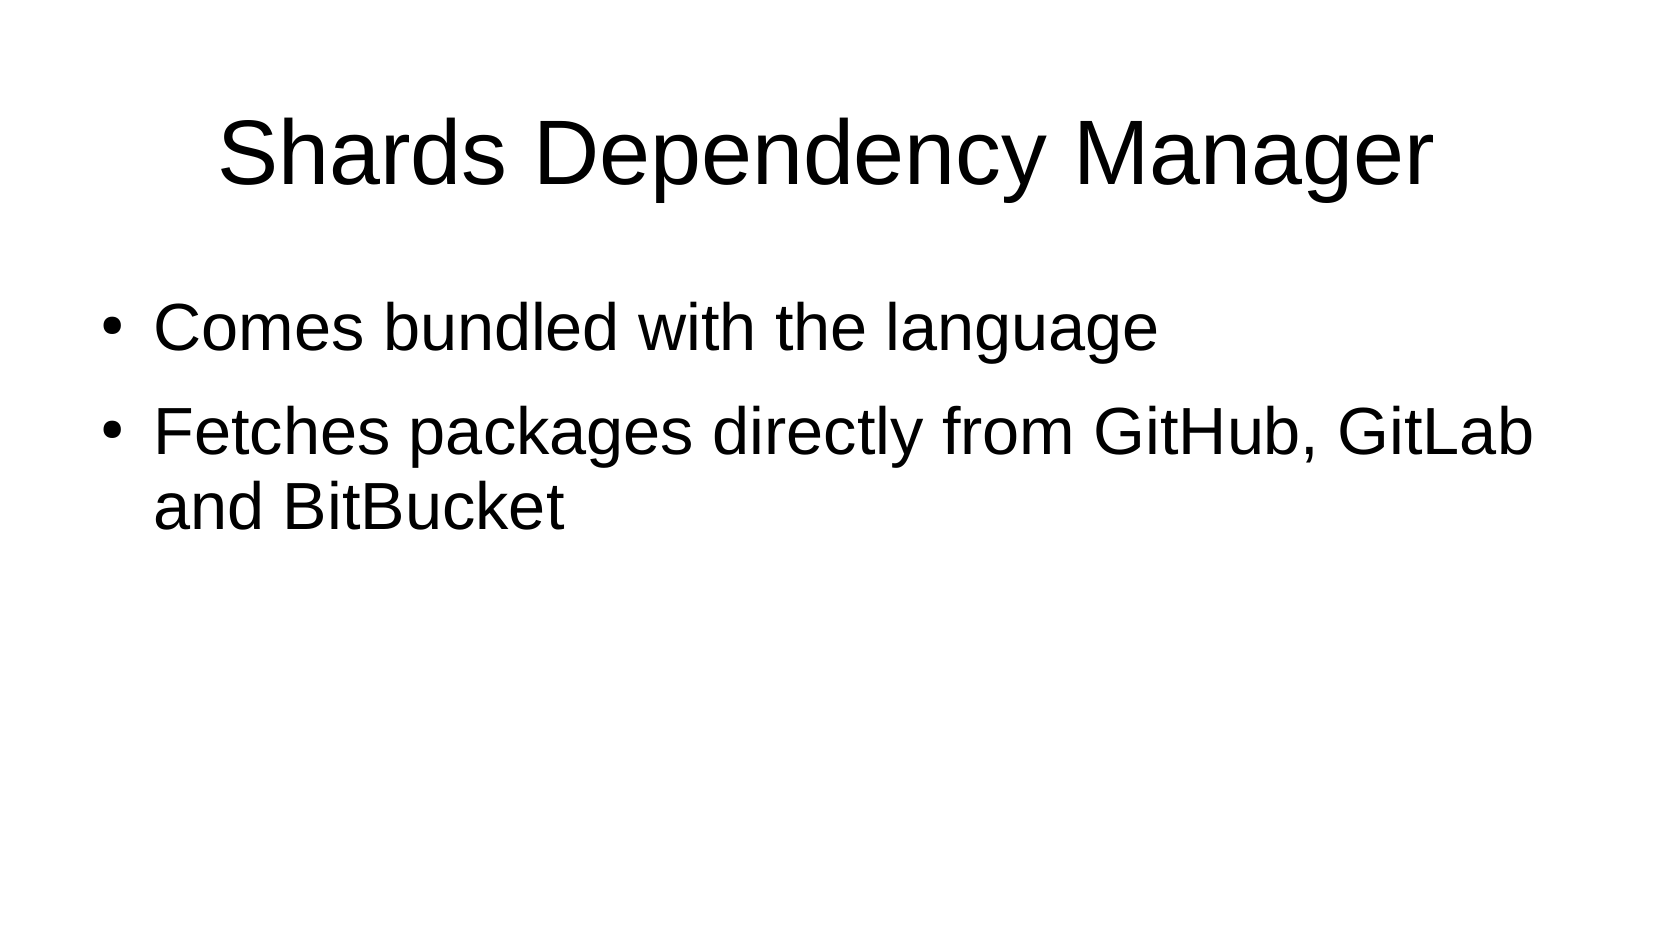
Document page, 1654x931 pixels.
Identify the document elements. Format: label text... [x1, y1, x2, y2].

list Comes bundled with the language Fetches packages directly from GitHub, GitLab and BitBucket [82, 290, 1571, 856]
title Shards Dependency Manager [82, 49, 1571, 257]
